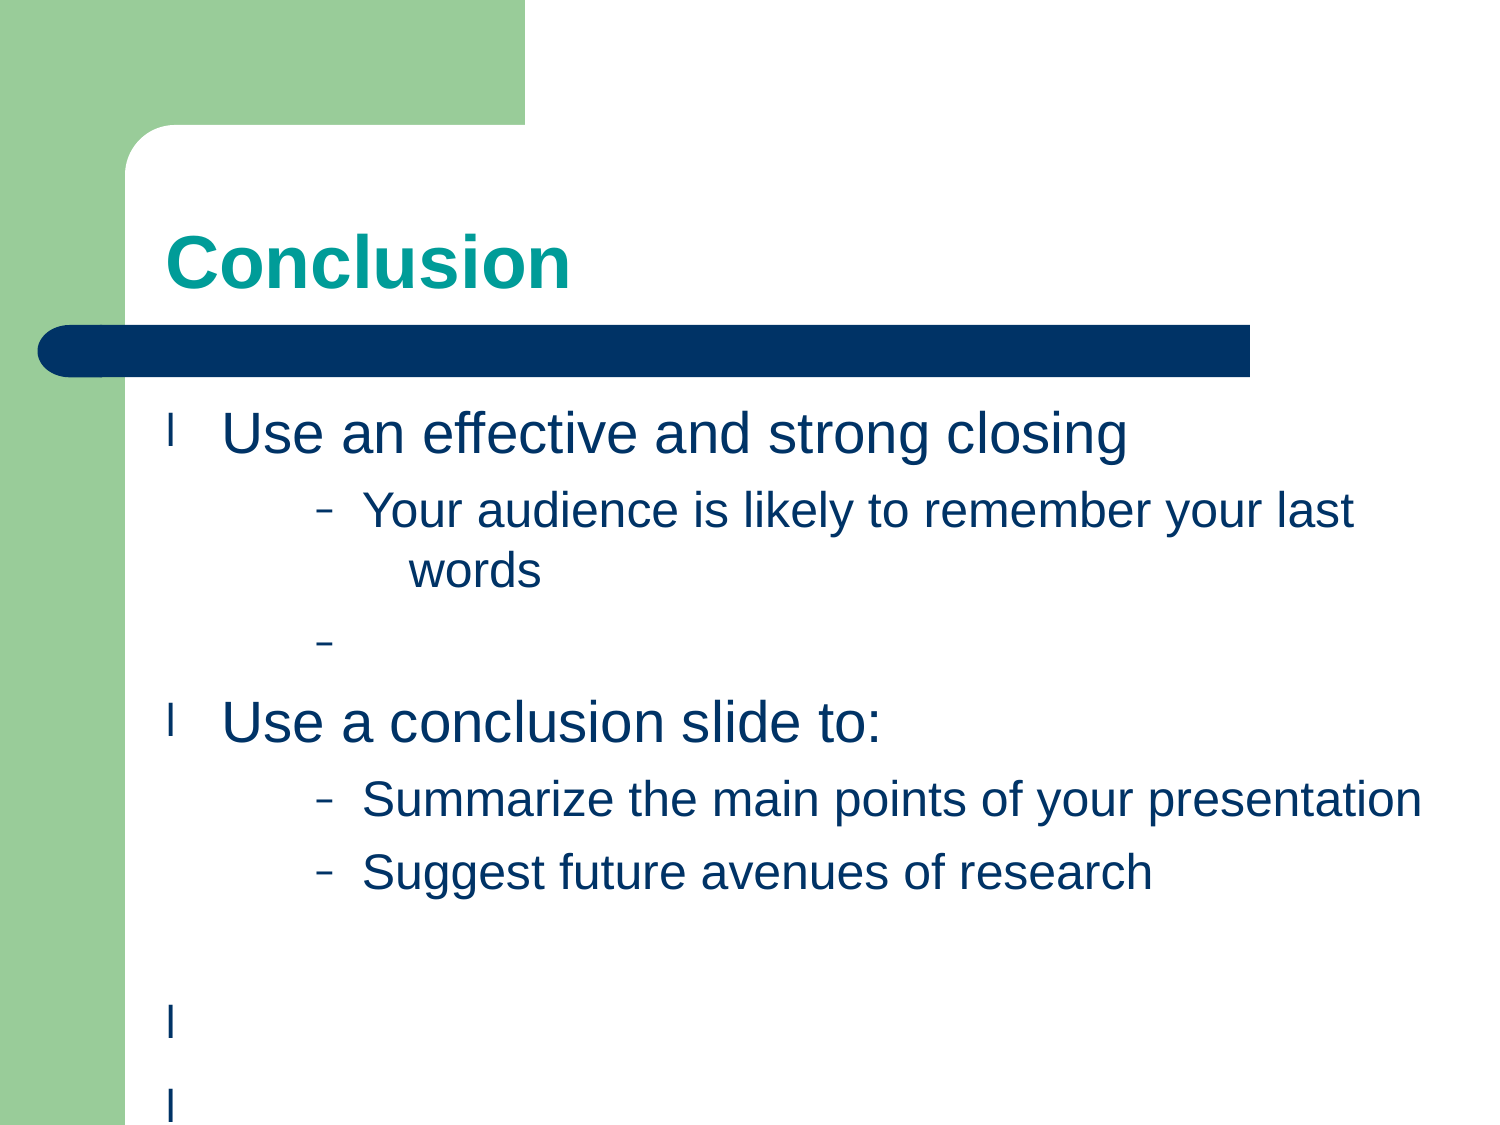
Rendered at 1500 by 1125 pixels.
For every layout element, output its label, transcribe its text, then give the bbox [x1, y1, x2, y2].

title Conclusion [150, 125, 1463, 313]
list Use an effective and strong closing Your audience is likely to remember your last words Use a conclusion slide to: Summarize the main points of your presentation Suggest future avenues of research [150, 387, 1463, 1001]
